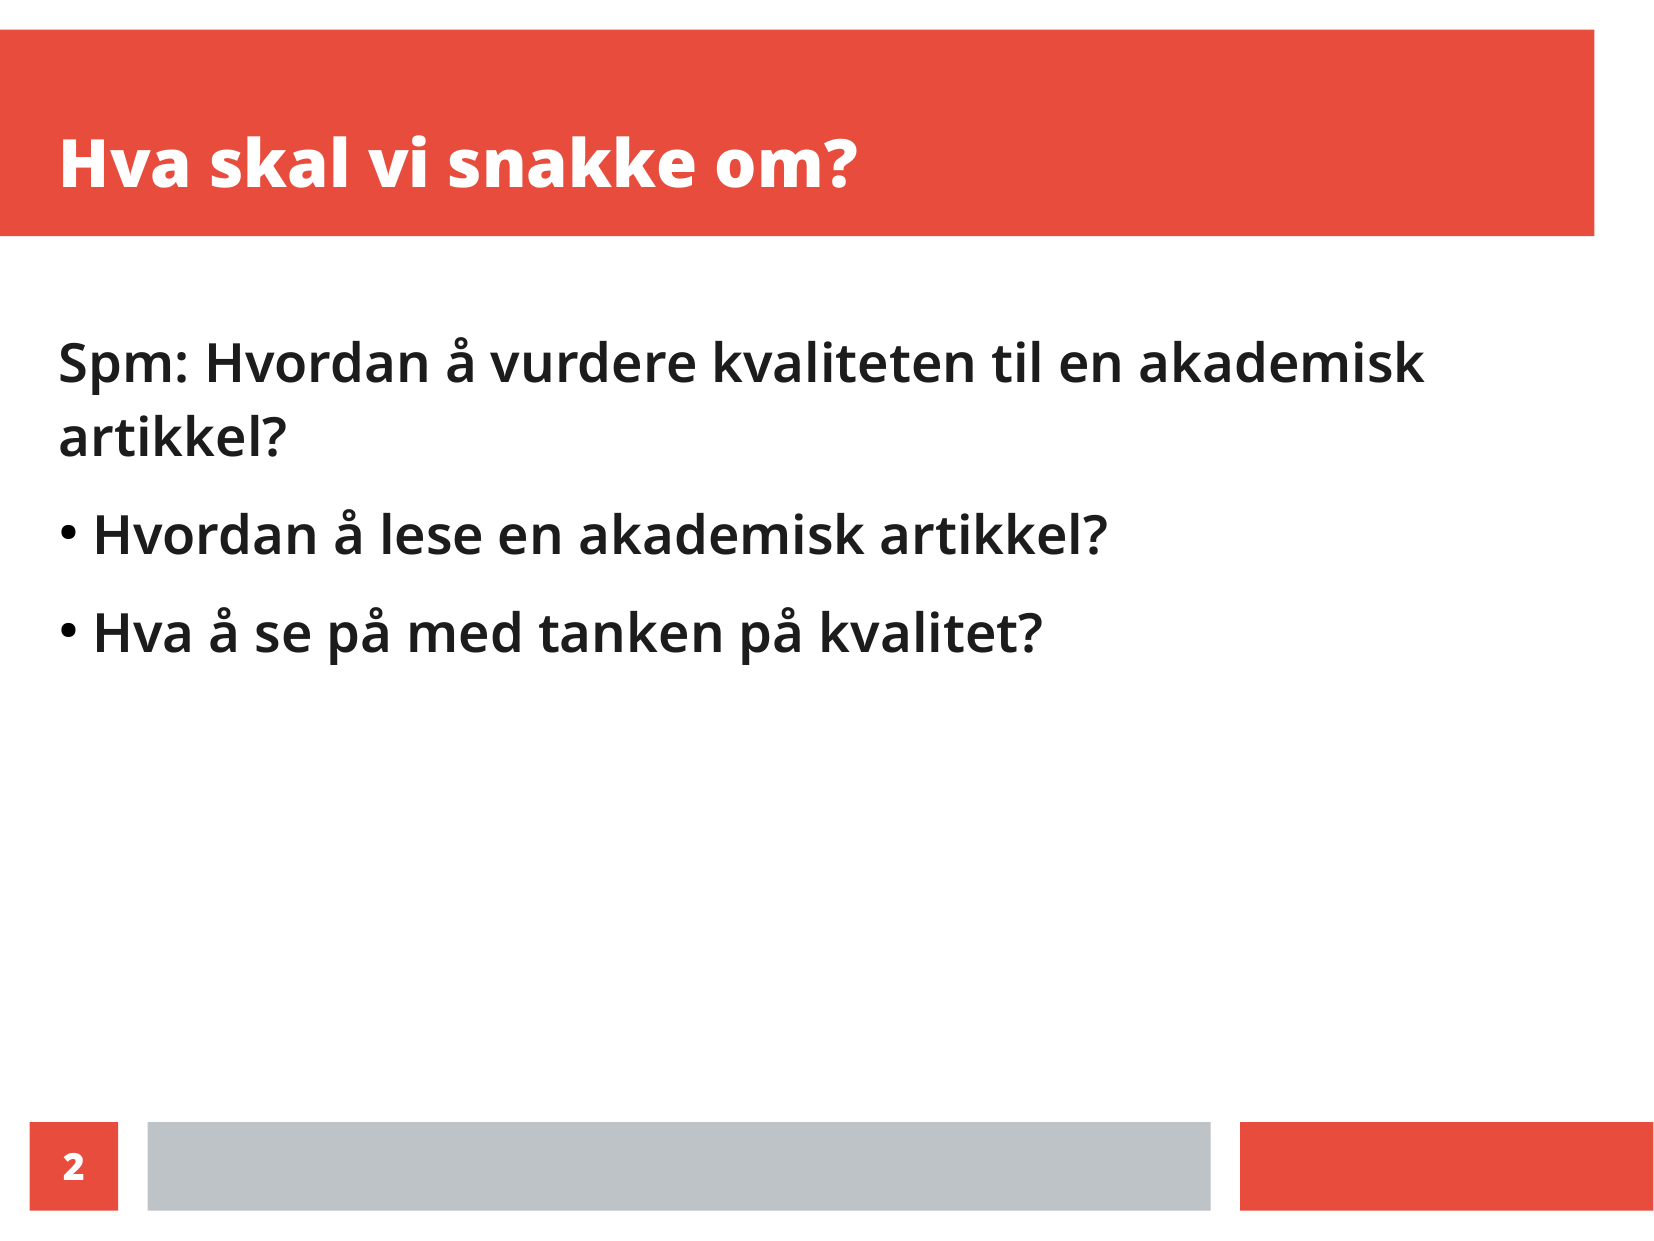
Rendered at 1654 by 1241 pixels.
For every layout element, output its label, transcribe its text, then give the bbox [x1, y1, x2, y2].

title Hva skal vi snakke om? [59, 59, 1595, 207]
list Spm: Hvordan å vurdere kvaliteten til en akademisk artikkel? Hvordan å lese en akademisk artikkel? Hva å se på med tanken på kvalitet? [59, 324, 1565, 1093]
